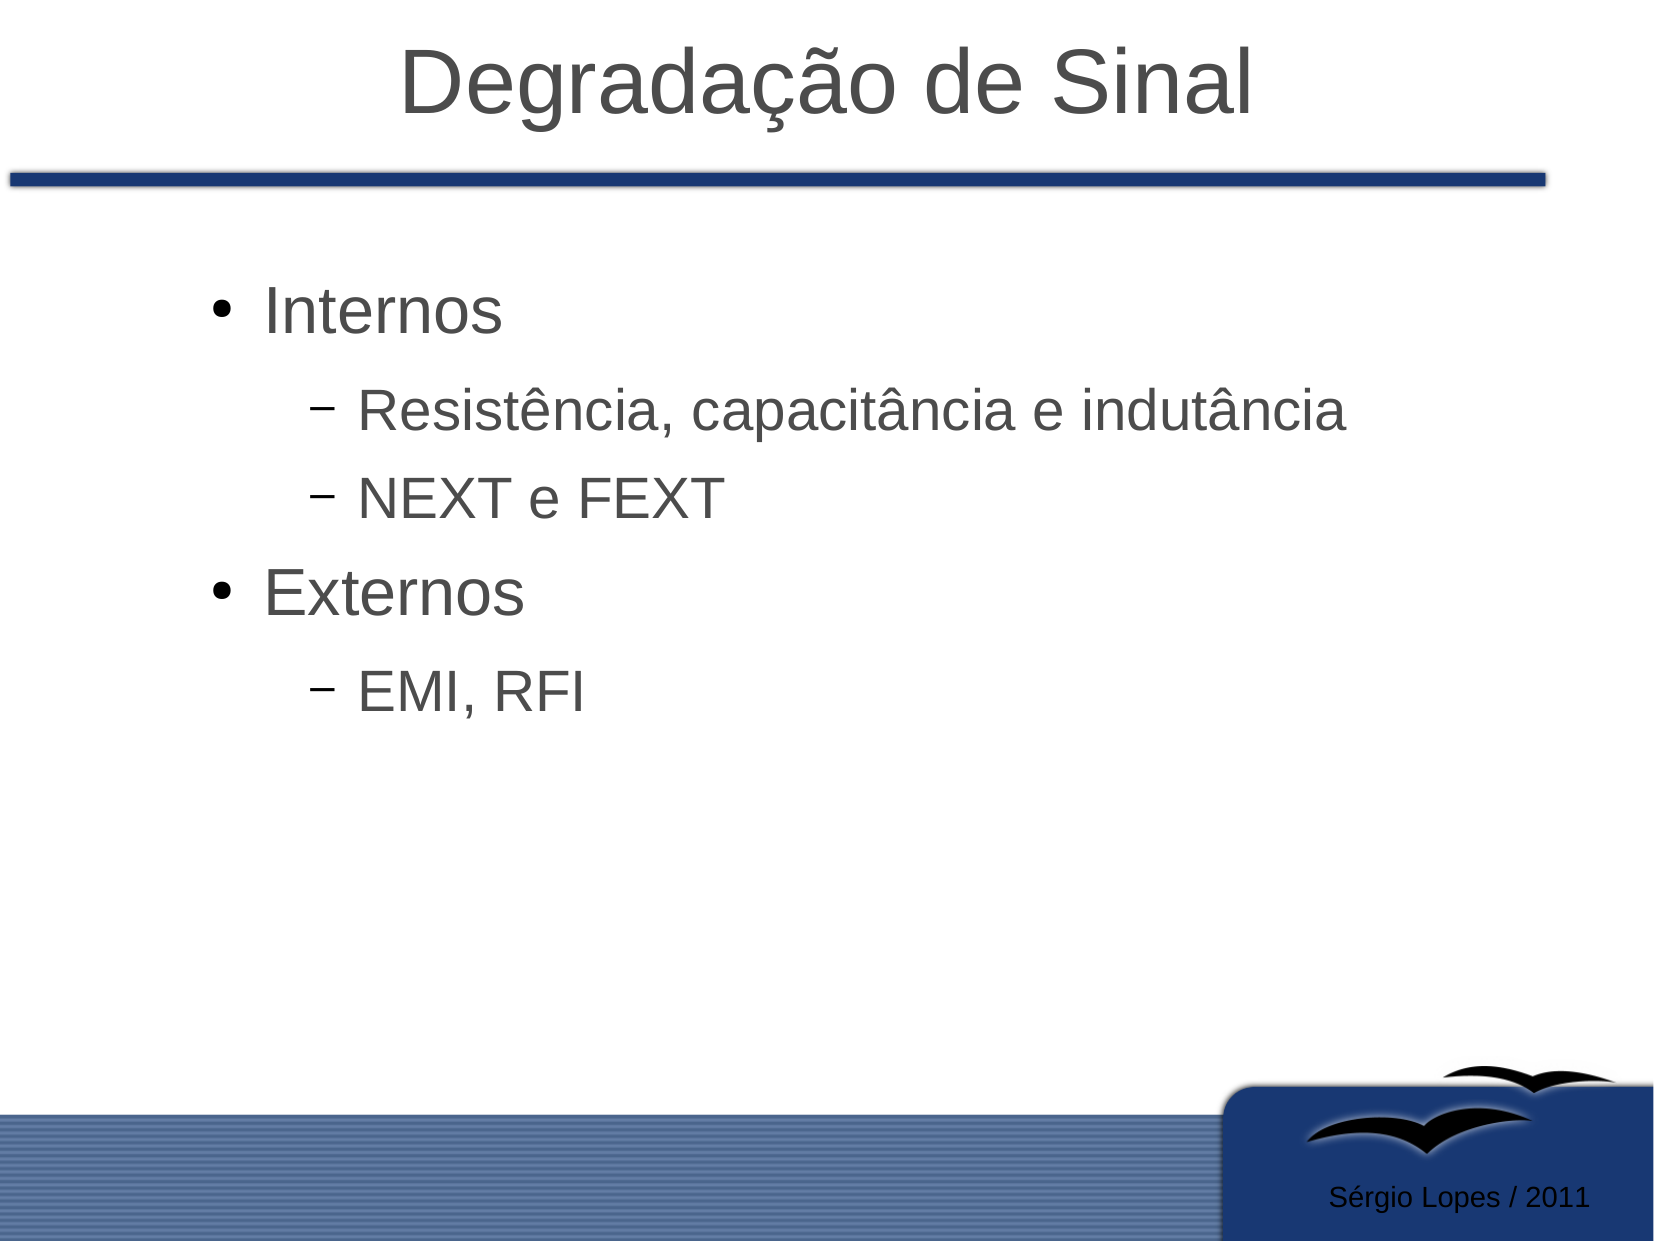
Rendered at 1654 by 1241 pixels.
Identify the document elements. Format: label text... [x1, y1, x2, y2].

list Internos Resistência, capacitância e indutância NEXT e FEXT Externos EMI, RFI [121, 273, 1534, 1056]
picture [0, 0, 1654, 1241]
title Degradação de Sinal [121, 0, 1534, 164]
text_box Sérgio Lopes / 2011 [1328, 1181, 1588, 1214]
